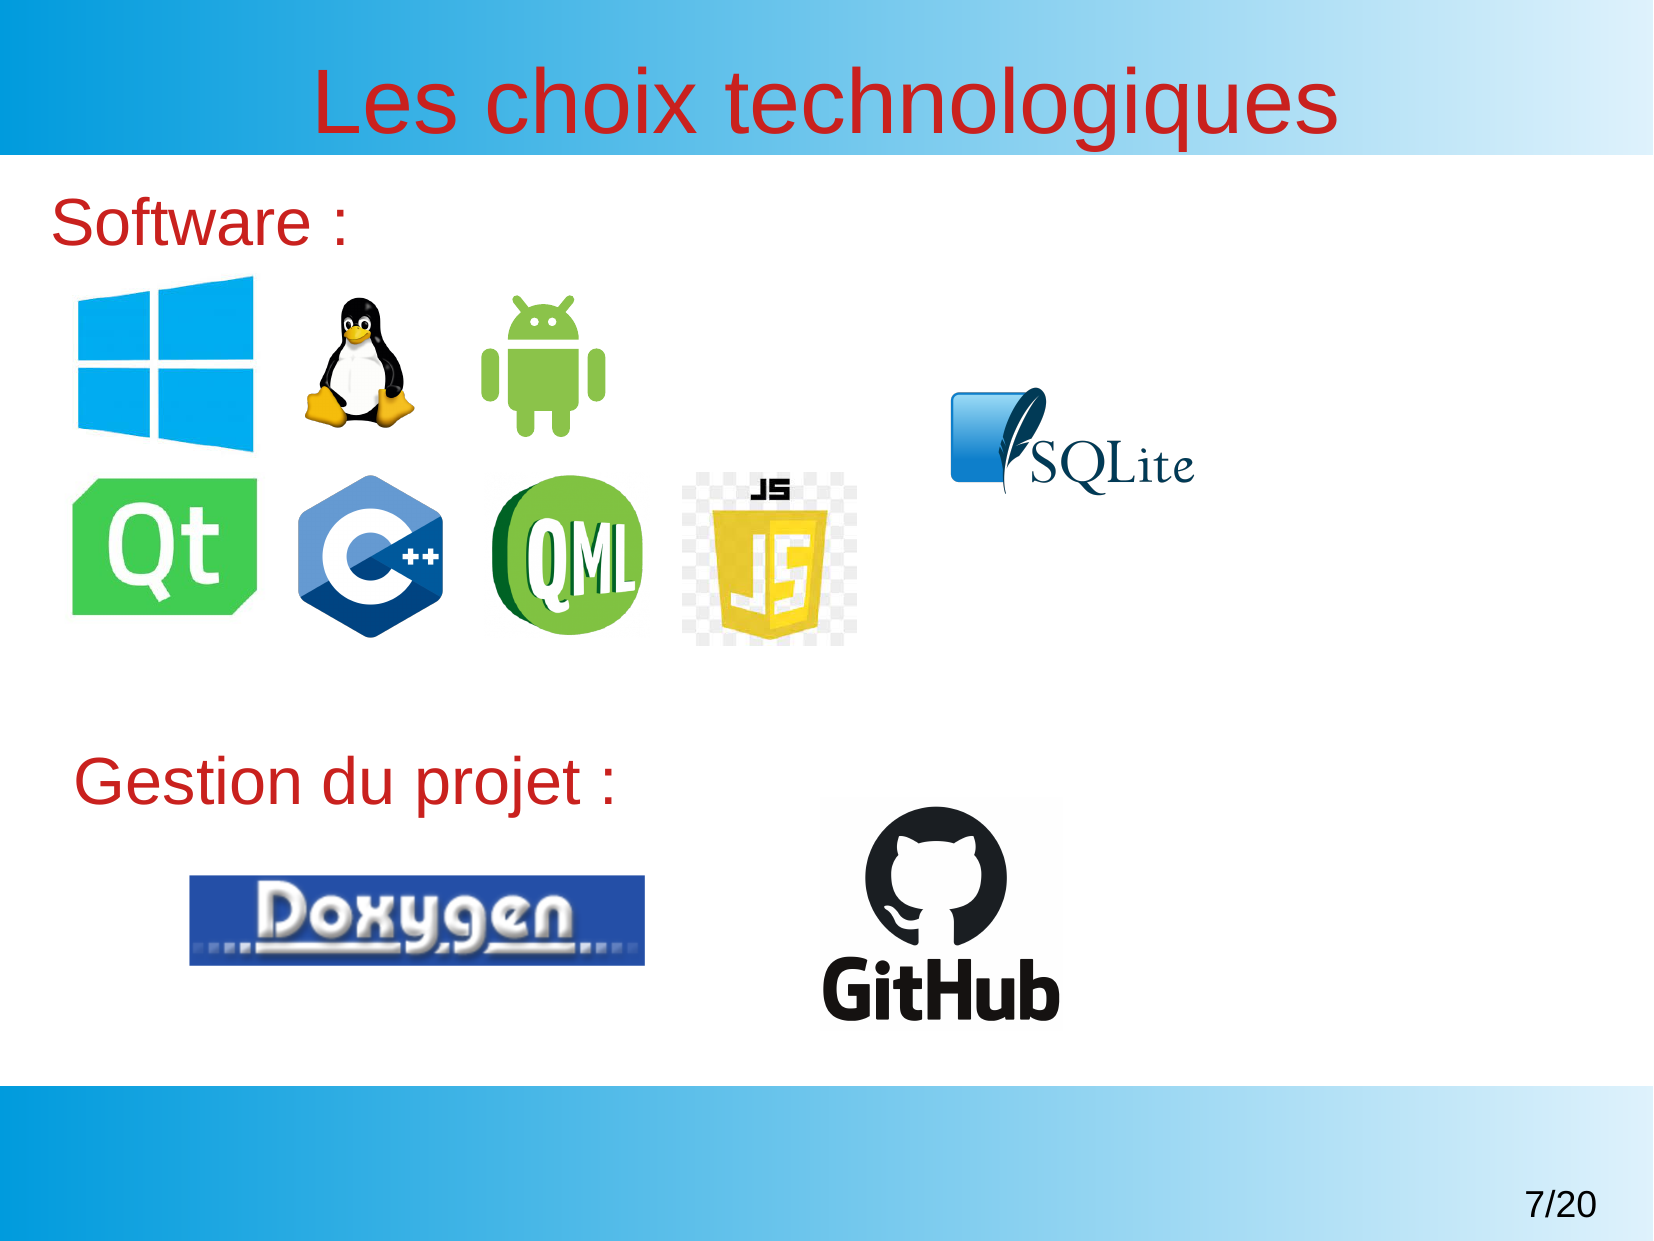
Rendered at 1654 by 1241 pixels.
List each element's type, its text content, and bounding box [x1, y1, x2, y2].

picture [682, 472, 857, 646]
picture [64, 472, 266, 624]
text_box Gestion du projet : [59, 737, 1040, 827]
picture [484, 472, 650, 638]
text_box Software : [35, 177, 1016, 267]
text_box <numéro>/20 [1509, 1175, 1654, 1241]
picture [294, 287, 425, 442]
picture [820, 797, 1063, 1031]
title Les choix technologiques [82, 49, 1571, 155]
picture [944, 381, 1201, 502]
picture [177, 856, 662, 983]
picture [472, 295, 615, 438]
picture [64, 266, 268, 462]
picture [295, 472, 447, 642]
